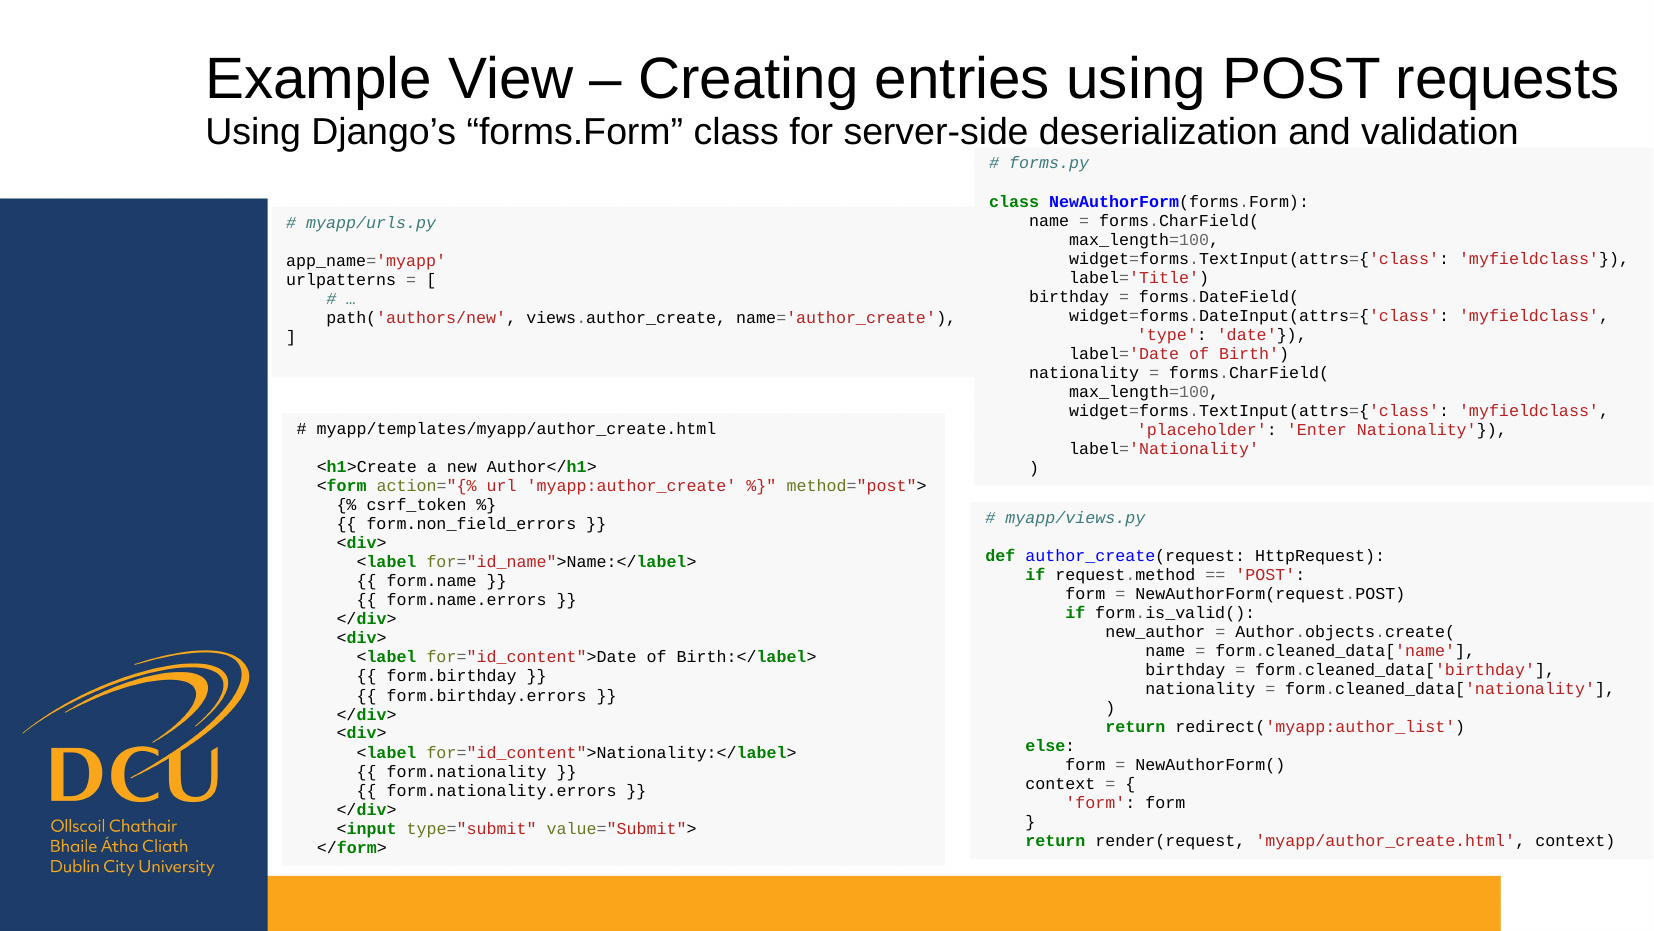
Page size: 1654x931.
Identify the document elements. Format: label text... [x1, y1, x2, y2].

text_box # myapp/urls.py app_name='myapp' urlpatterns = [ # … path('authors/new', views.author_create, name='author_create'), ] [271, 206, 975, 378]
text_box Example View – Creating entries using POST requests Using Django’s “forms.Form” class for server-side deserialization and validation [190, 38, 1634, 161]
picture [0, 0, 1654, 931]
text_box # myapp/views.py def author_create(request: HttpRequest): if request.method == 'POST': form = NewAuthorForm(request.POST) if form.is_valid(): new_author = Author.objects.create( name = form.cleaned_data['name'], birthday = form.cleaned_data['birthday'], nationality = form.cleaned_data['nationality'], ) return redirect('myapp:author_list') else: form = NewAuthorForm() context = { 'form': form } return render(request, 'myapp/author_create.html', context) [970, 501, 1654, 860]
text_box # forms.py class NewAuthorForm(forms.Form): name = forms.CharField( max_length=100, widget=forms.TextInput(attrs={'class': 'myfieldclass'}), label='Title') birthday = forms.DateField( widget=forms.DateInput(attrs={'class': 'myfieldclass', 'type': 'date'}), label='Date of Birth') nationality = forms.CharField( max_length=100, widget=forms.TextInput(attrs={'class': 'myfieldclass', 'placeholder': 'Enter Nationality'}), label='Nationality' ) [974, 147, 1654, 486]
text_box # myapp/templates/myapp/author_create.html <h1>Create a new Author</h1> <form action="{% url 'myapp:author_create' %}" method="post"> {% csrf_token %} {{ form.non_field_errors }} <div> <label for="id_name">Name:</label> {{ form.name }} {{ form.name.errors }} </div> <div> <label for="id_content">Date of Birth:</label> {{ form.birthday }} {{ form.birthday.errors }} </div> <div> <label for="id_content">Nationality:</label> {{ form.nationality }} {{ form.nationality.errors }} </div> <input type="submit" value="Submit"> </form> [281, 413, 945, 866]
